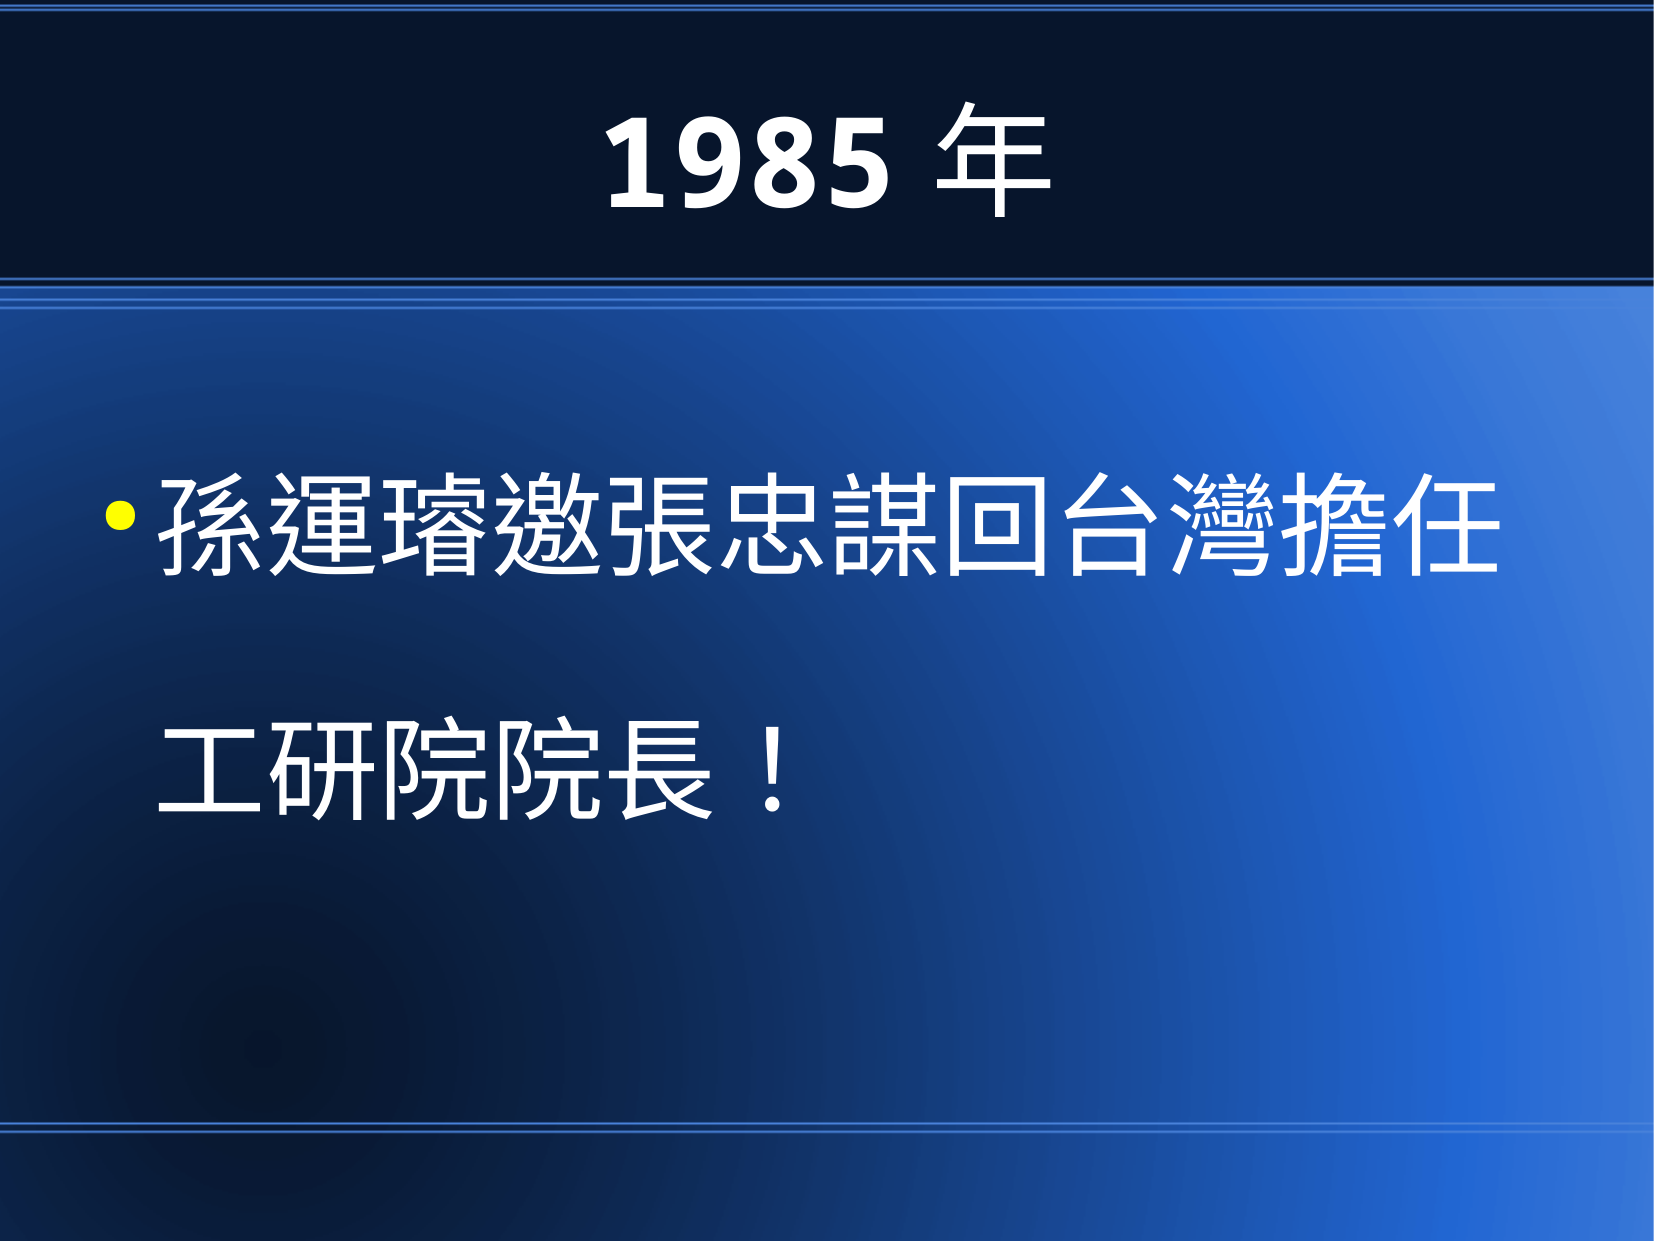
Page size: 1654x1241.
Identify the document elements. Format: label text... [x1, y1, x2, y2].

title 1985年 [82, 49, 1571, 257]
picture [0, 0, 1654, 1241]
list 孫運璿邀張忠謀回台灣擔任工研院院長！ [82, 355, 1571, 1241]
